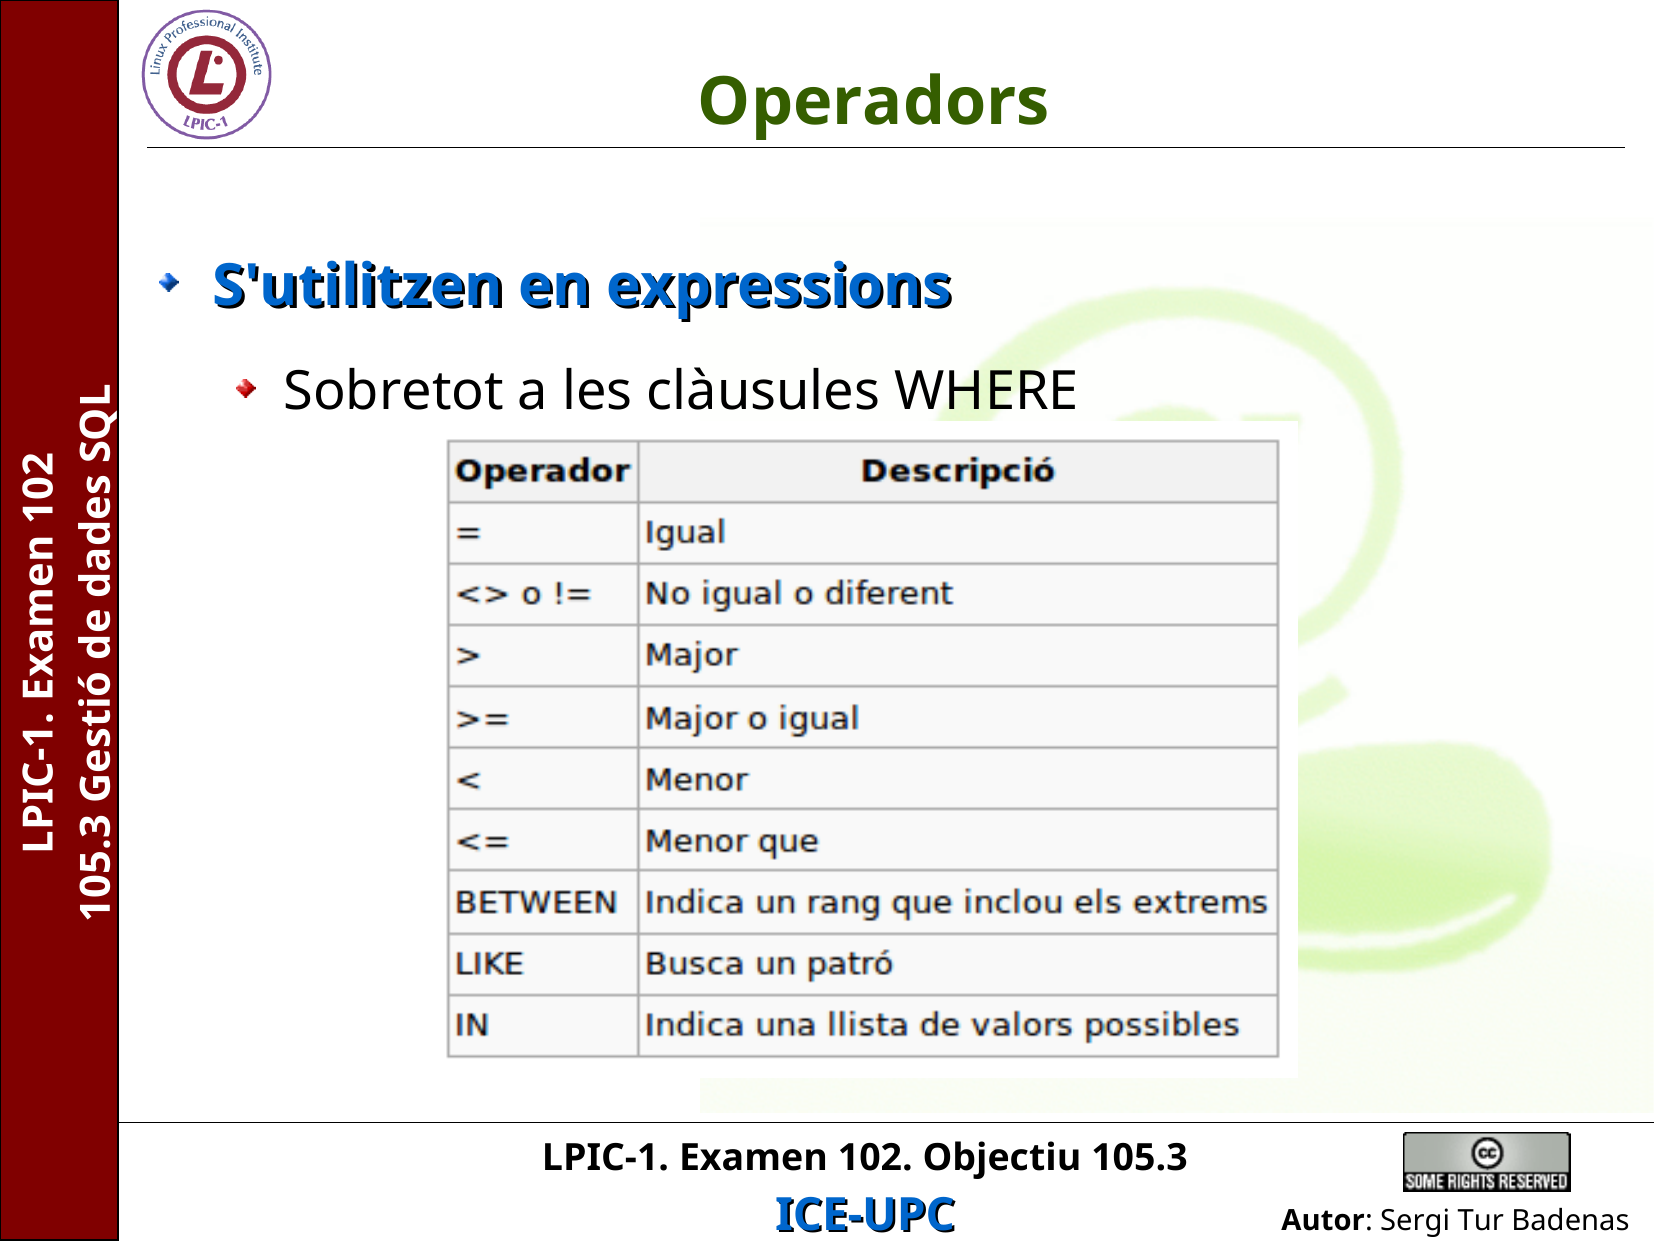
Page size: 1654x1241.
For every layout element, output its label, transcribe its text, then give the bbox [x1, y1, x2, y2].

title Operadors [129, 55, 1619, 142]
picture [417, 217, 1654, 1113]
picture [135, 5, 277, 55]
list S'utilitzen en expressions Sobretot a les clàusules WHERE [141, 242, 1630, 1078]
picture [1403, 1132, 1571, 1192]
